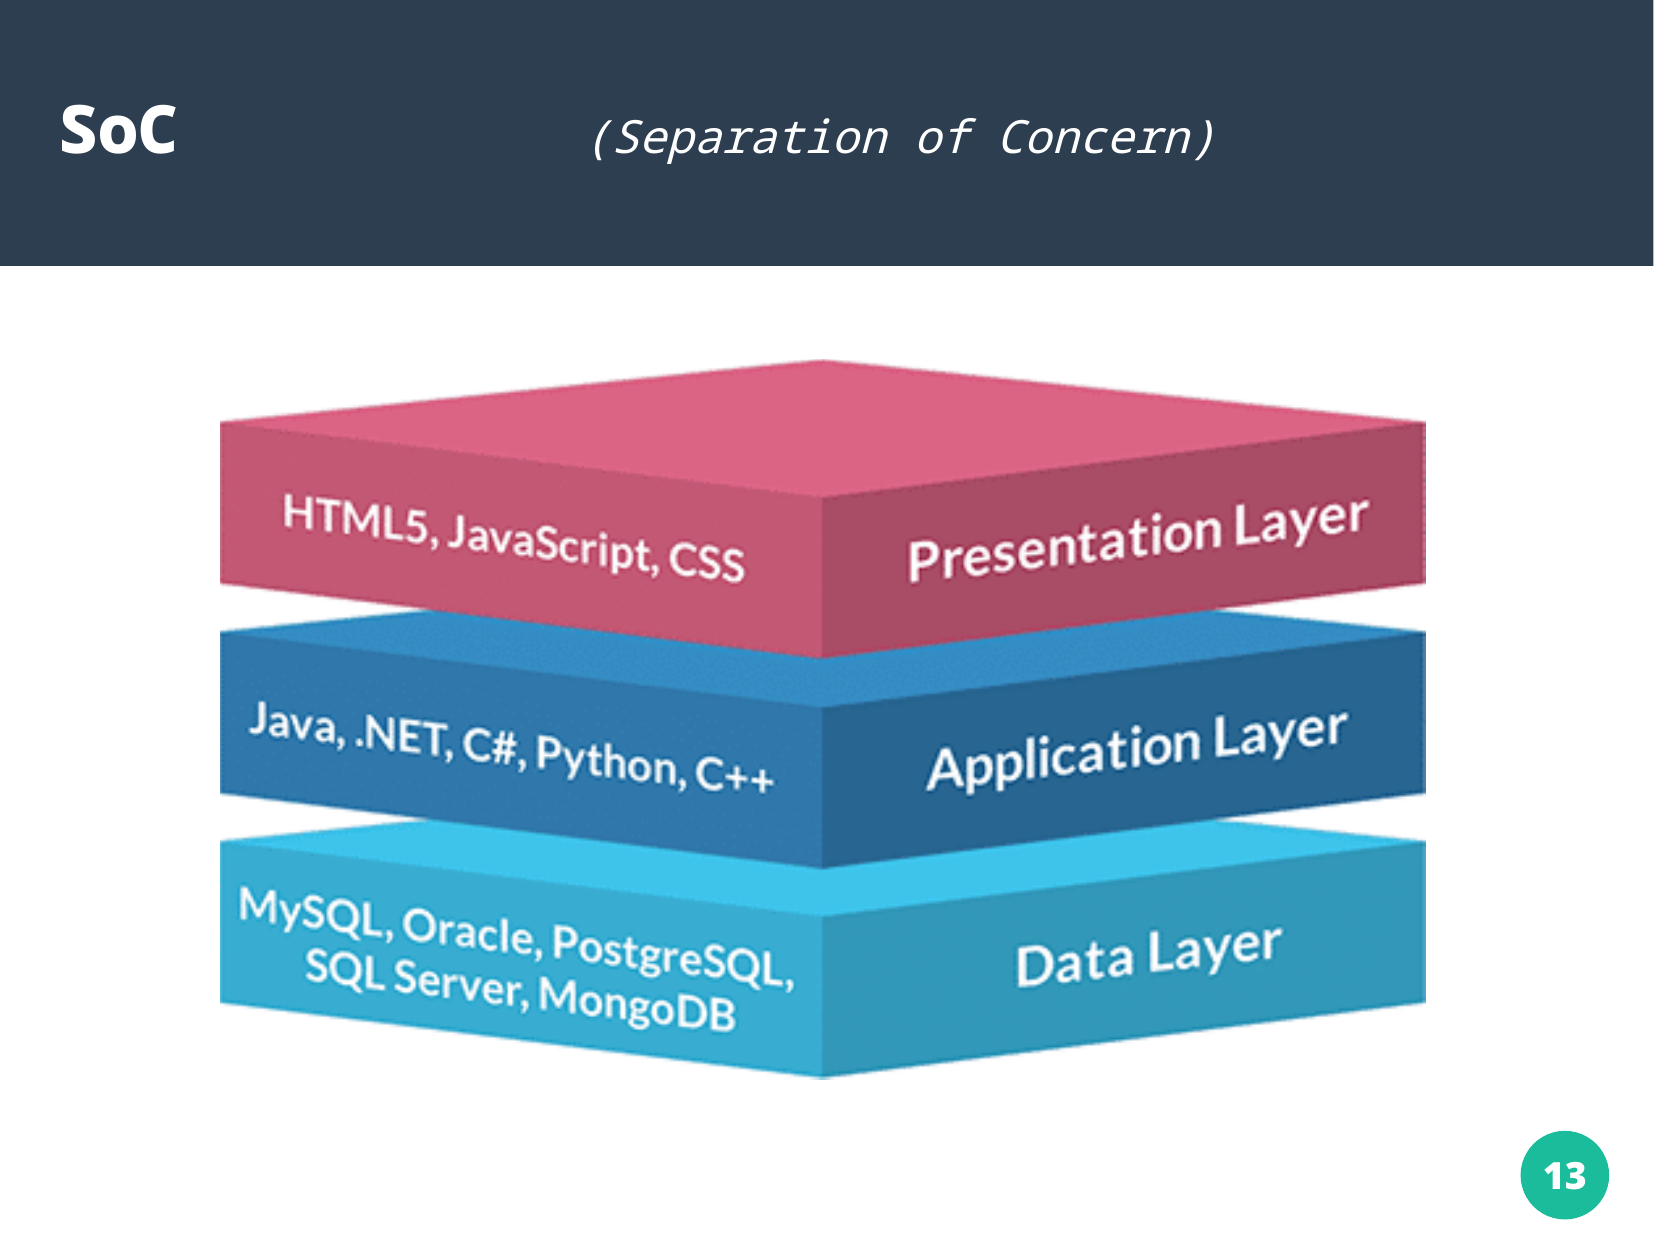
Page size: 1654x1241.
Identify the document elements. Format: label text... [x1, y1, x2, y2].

title SoC (Separation of Concern) [58, 49, 1595, 207]
picture [220, 359, 1426, 1081]
